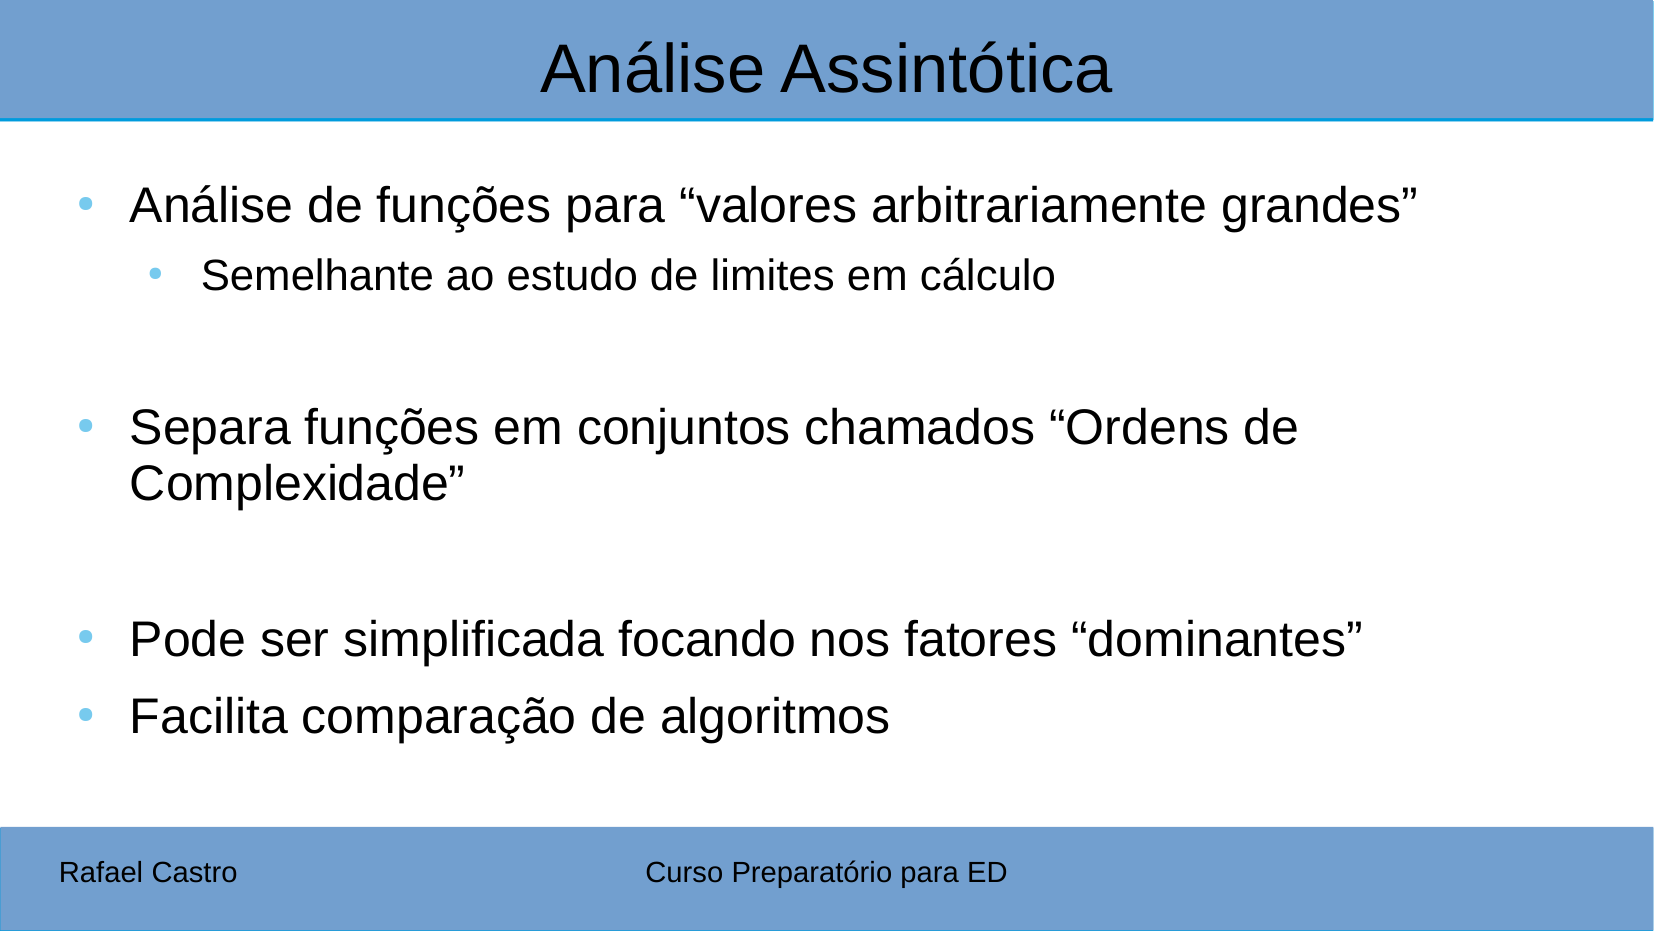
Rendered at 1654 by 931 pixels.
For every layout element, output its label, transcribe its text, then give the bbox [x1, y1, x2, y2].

title Análise Assintótica [59, 29, 1595, 108]
list Análise de funções para “valores arbitrariamente grandes” Semelhante ao estudo de limites em cálculo Separa funções em conjuntos chamados “Ordens de Complexidade” Pode ser simplificada focando nos fatores “dominantes” Facilita comparação de algoritmos [59, 177, 1595, 768]
